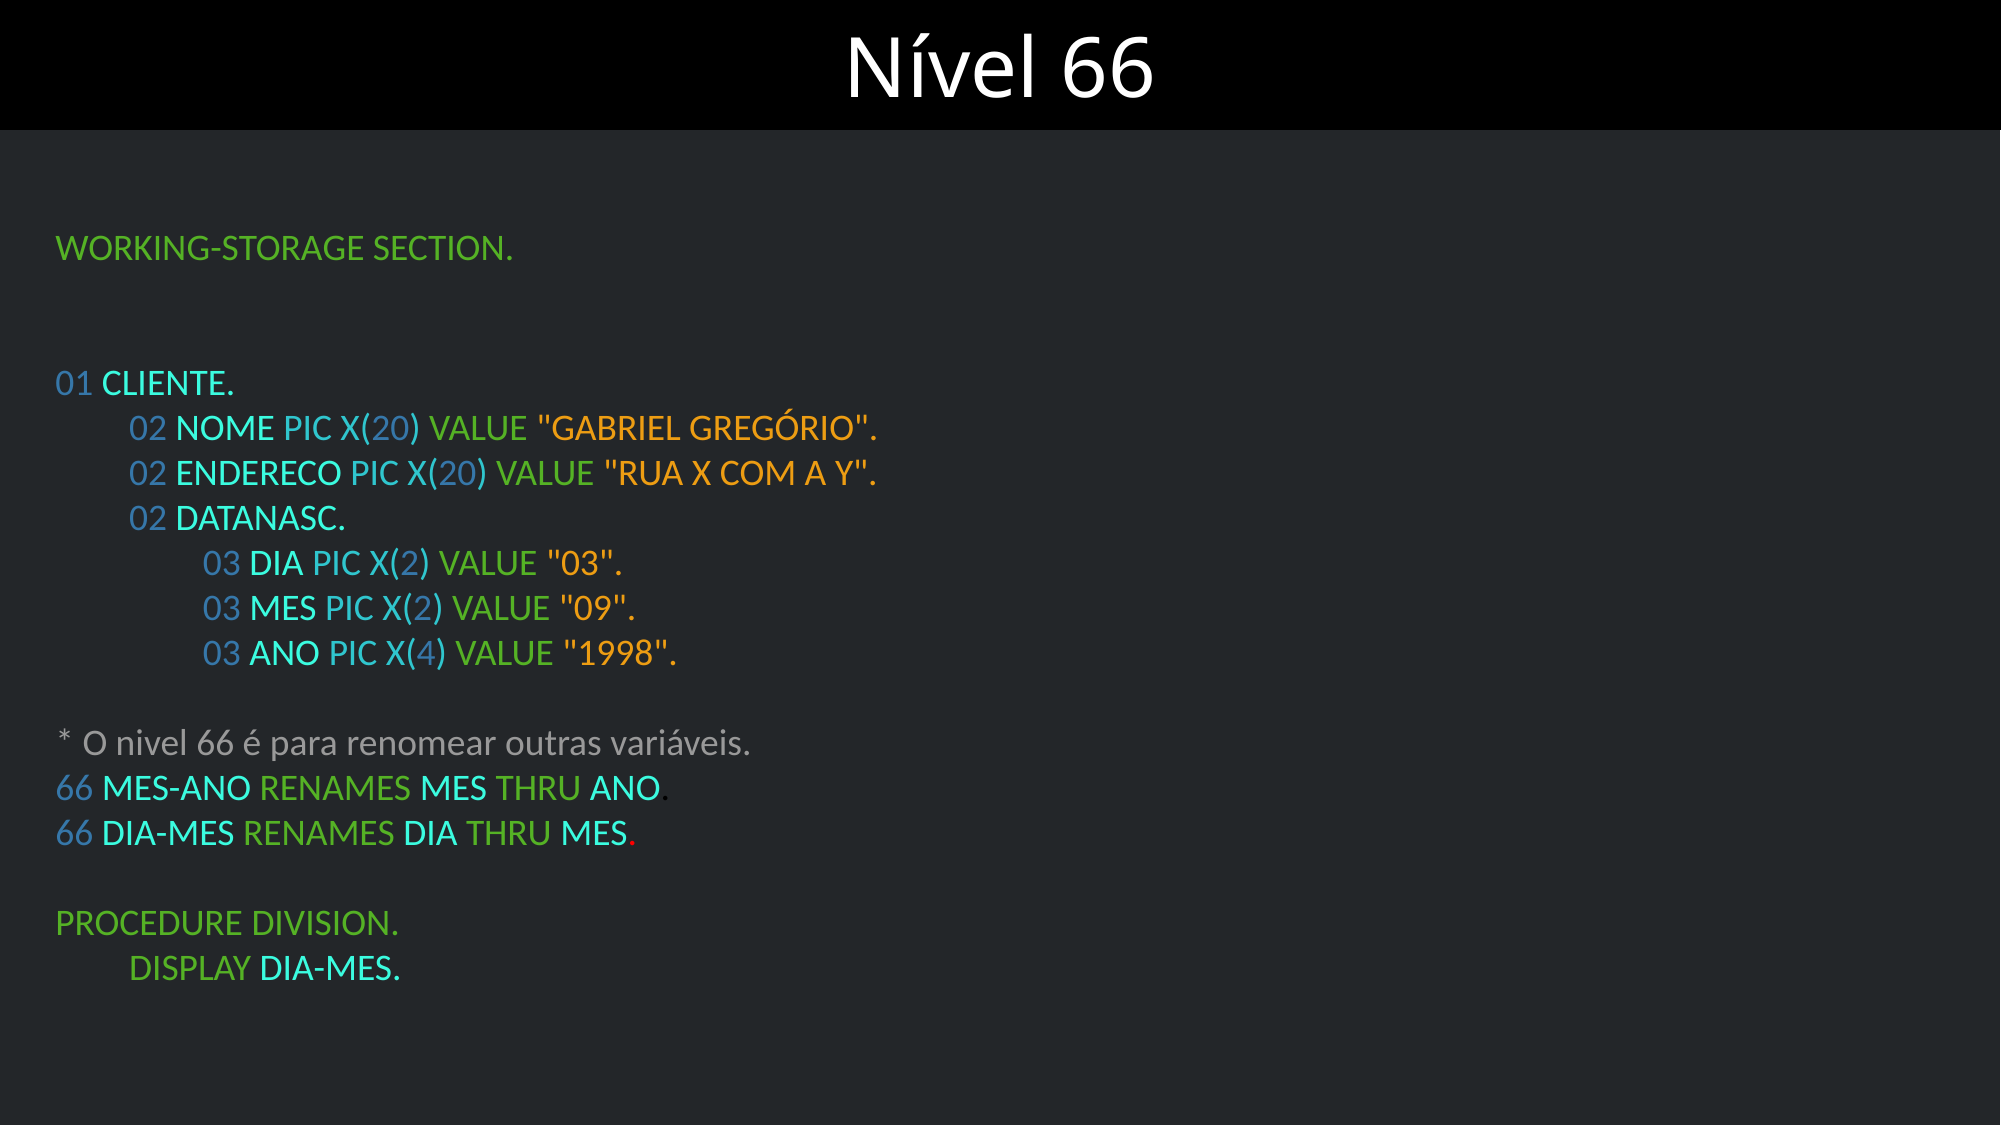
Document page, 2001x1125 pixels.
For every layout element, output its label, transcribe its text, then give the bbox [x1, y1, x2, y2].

text_box Nível 66 [0, 0, 2001, 130]
text_box WORKING-STORAGE SECTION. 01 CLIENTE. 02 NOME PIC X(20) VALUE "GABRIEL GREGÓRIO". 02 ENDERECO PIC X(20) VALUE "RUA X COM A Y". 02 DATANASC. 03 DIA PIC X(2) VALUE "03". 03 MES PIC X(2) VALUE "09". 03 ANO PIC X(4) VALUE "1998". * O nivel 66 é para renomear outras variáveis. 66 MES-ANO RENAMES MES THRU ANO. 66 DIA-MES RENAMES DIA THRU MES. PROCEDURE DIVISION. DISPLAY DIA-MES. [40, 215, 2001, 1086]
